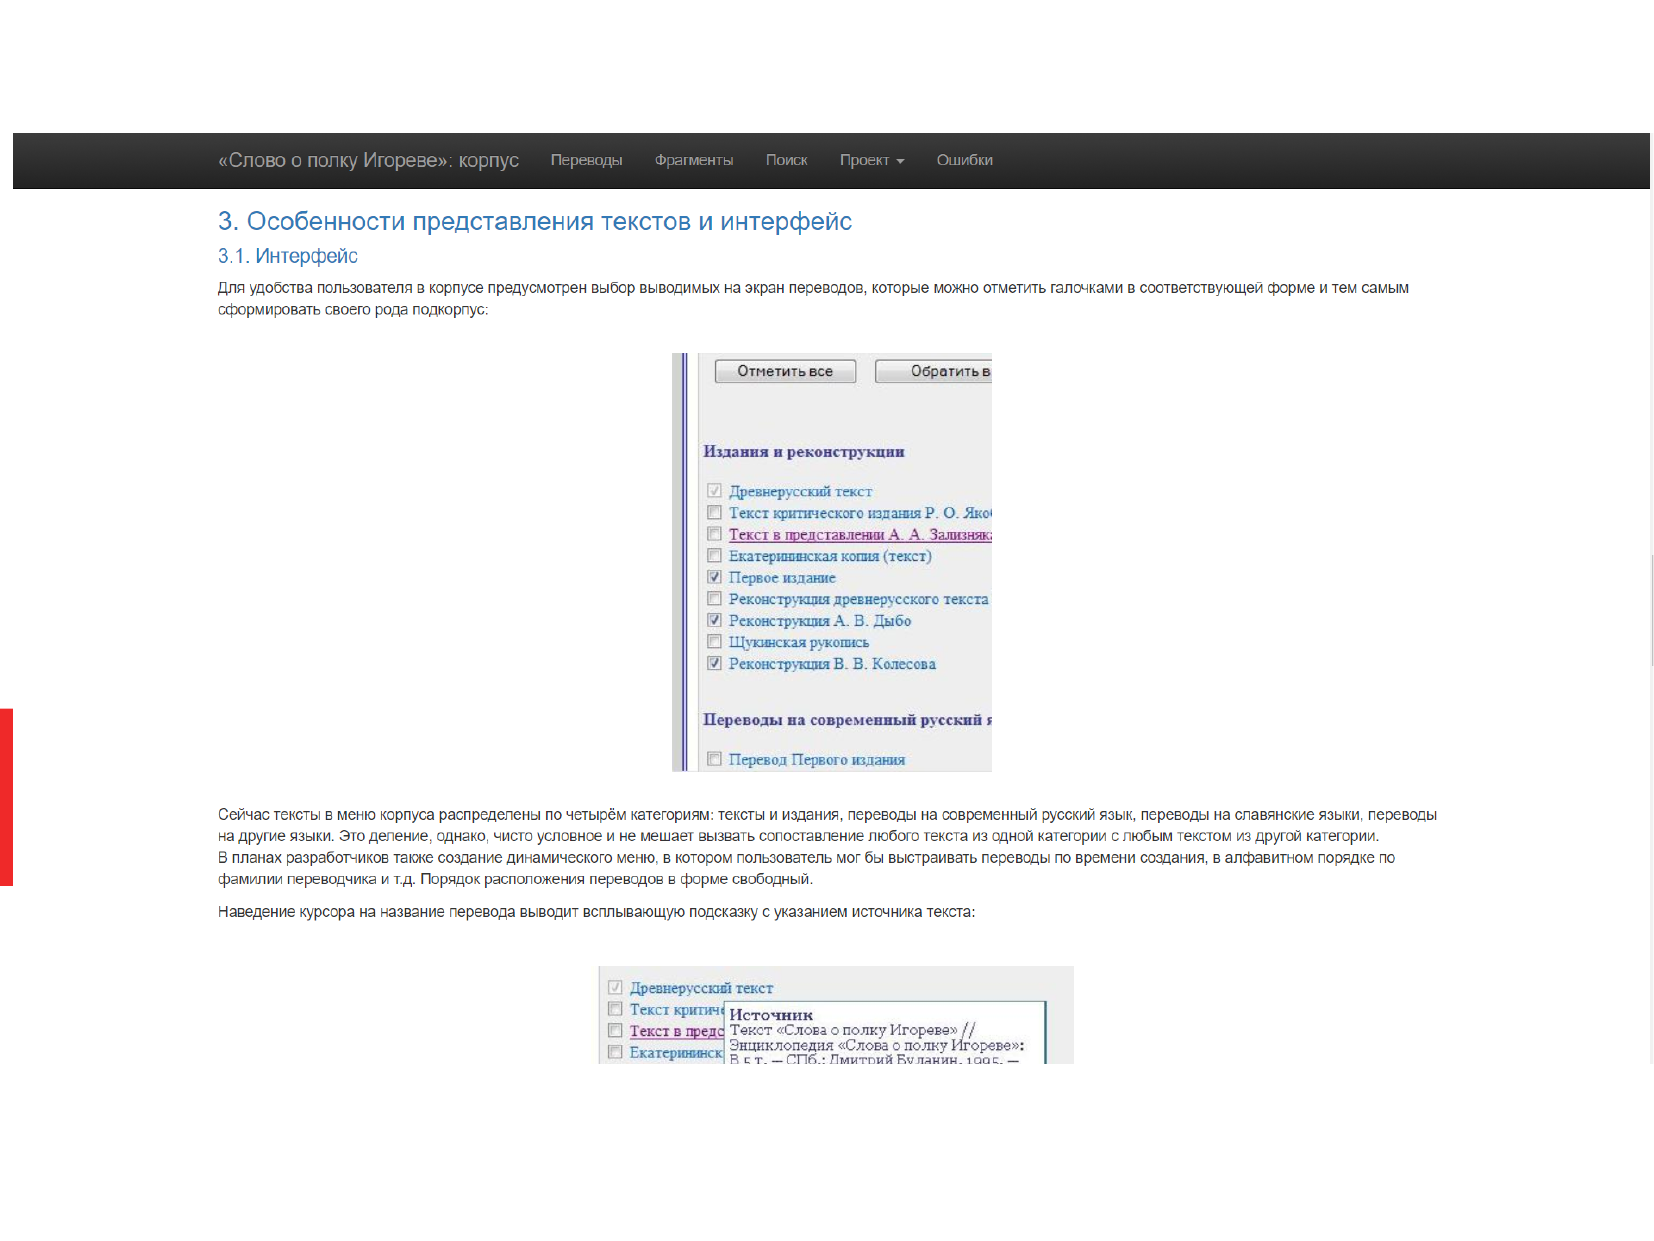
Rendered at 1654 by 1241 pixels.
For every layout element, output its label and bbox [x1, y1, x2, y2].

picture [13, 133, 1654, 1064]
